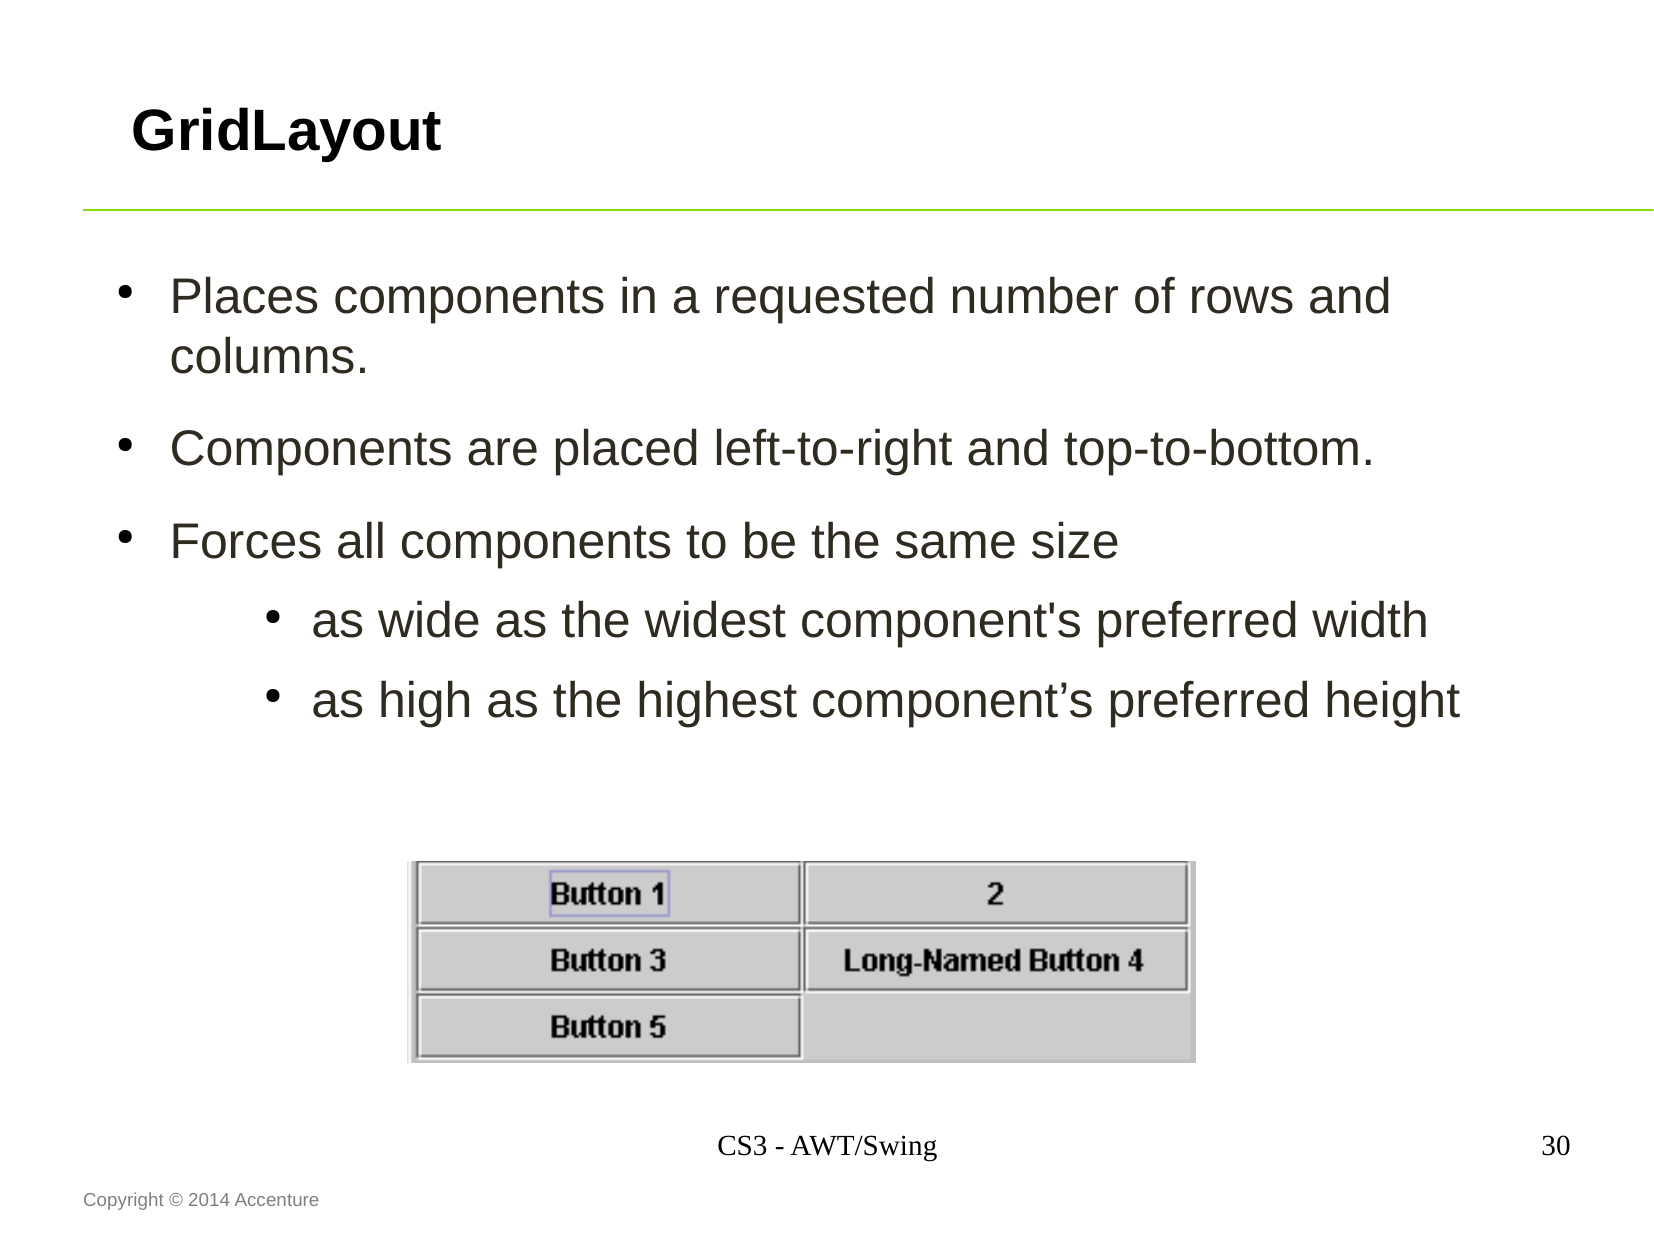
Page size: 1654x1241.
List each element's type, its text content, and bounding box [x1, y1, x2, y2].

title GridLayout [81, 56, 1654, 199]
list Places components in a requested number of rows and columns. Components are placed left-to-right and top-to-bottom. Forces all components to be the same size as wide as the widest component's preferred width as high as the highest component’s preferred height [84, 255, 1573, 1166]
picture [407, 861, 1196, 1063]
